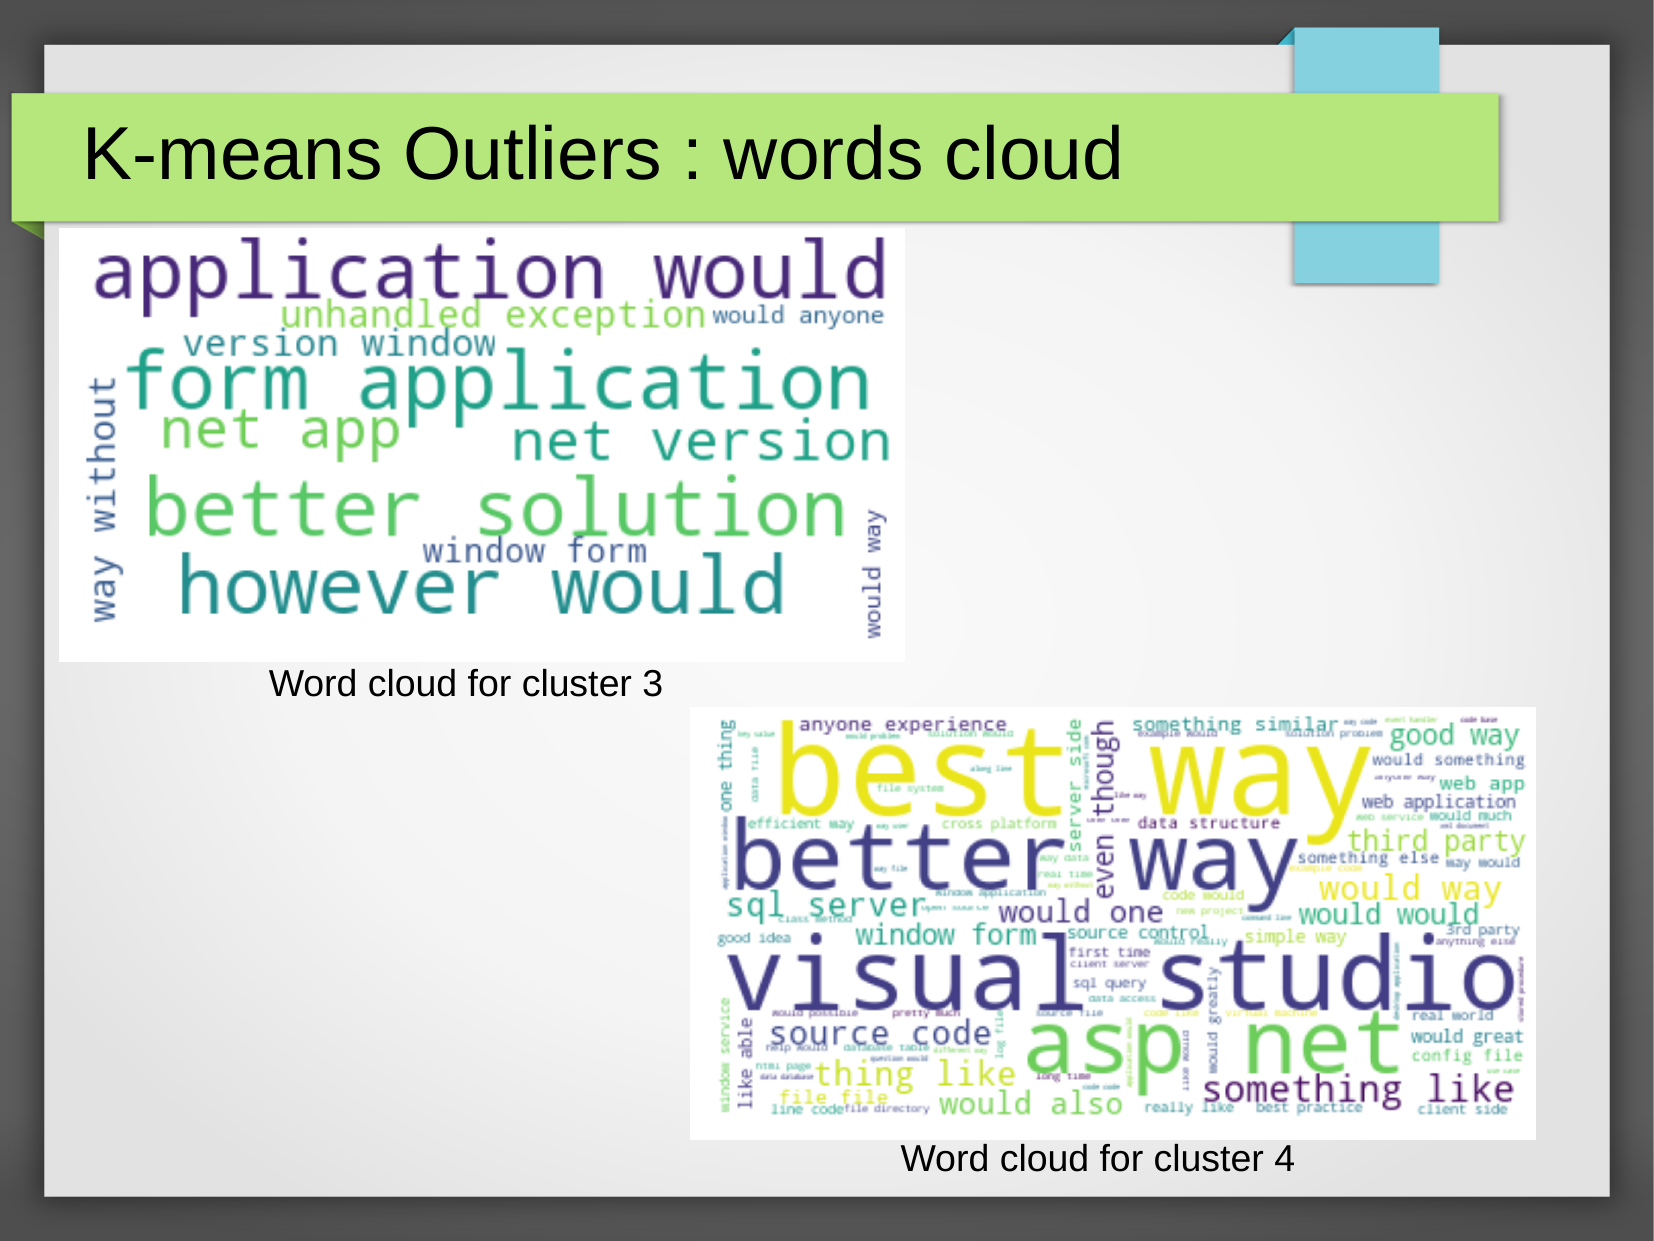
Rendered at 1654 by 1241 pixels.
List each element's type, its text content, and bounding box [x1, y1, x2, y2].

text_box Word cloud for cluster 4 [885, 1140, 1321, 1187]
title K-means Outliers : words cloud [82, 94, 1264, 213]
text_box Word cloud for cluster 3 [253, 662, 689, 713]
picture [0, 0, 1654, 1241]
